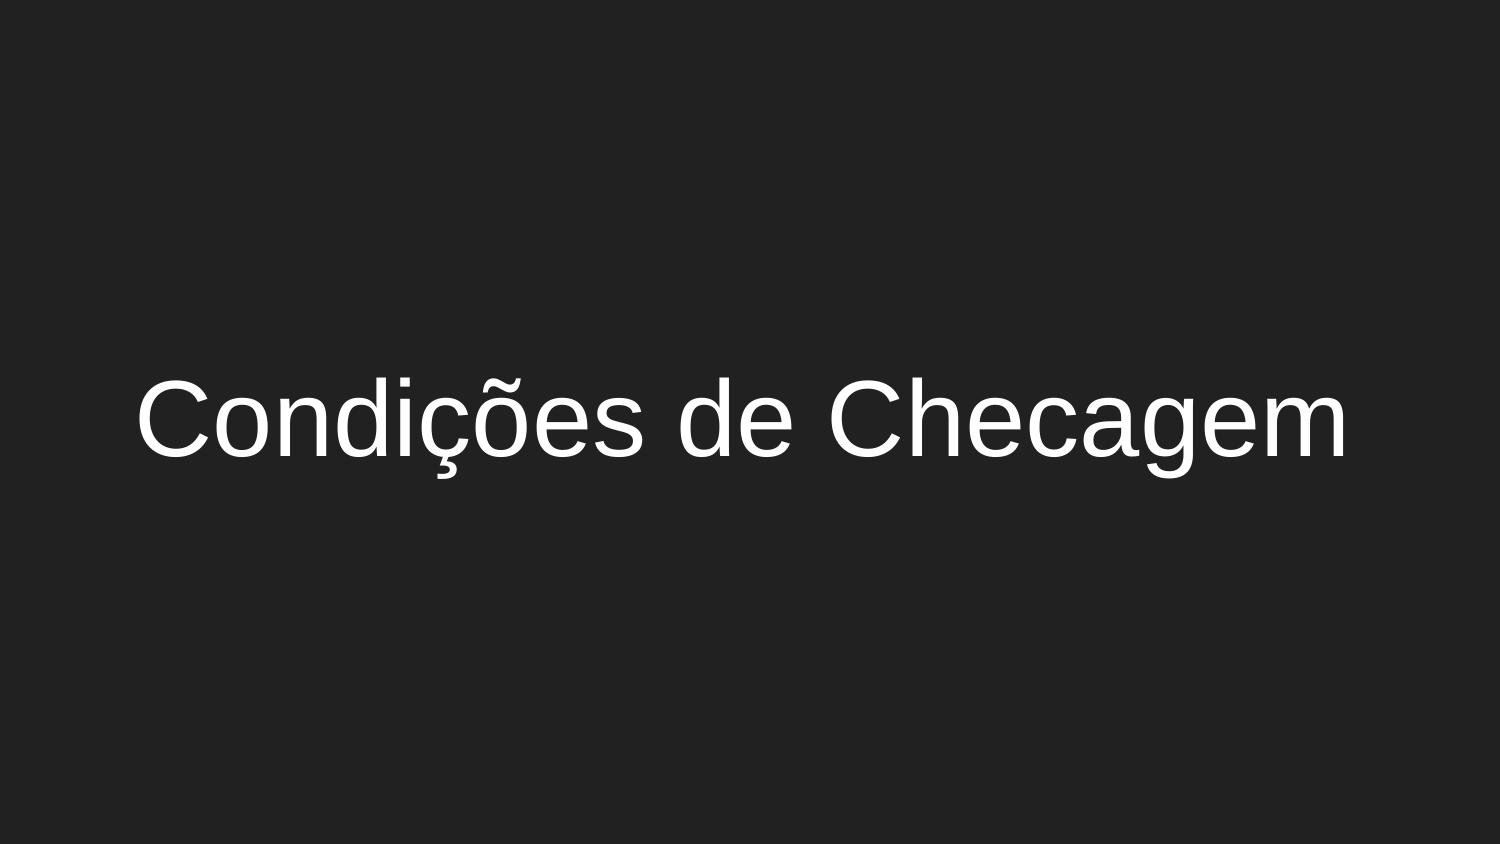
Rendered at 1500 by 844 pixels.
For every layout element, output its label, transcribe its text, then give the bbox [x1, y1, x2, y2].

text_box Condições de Checagem [0, 351, 1500, 493]
